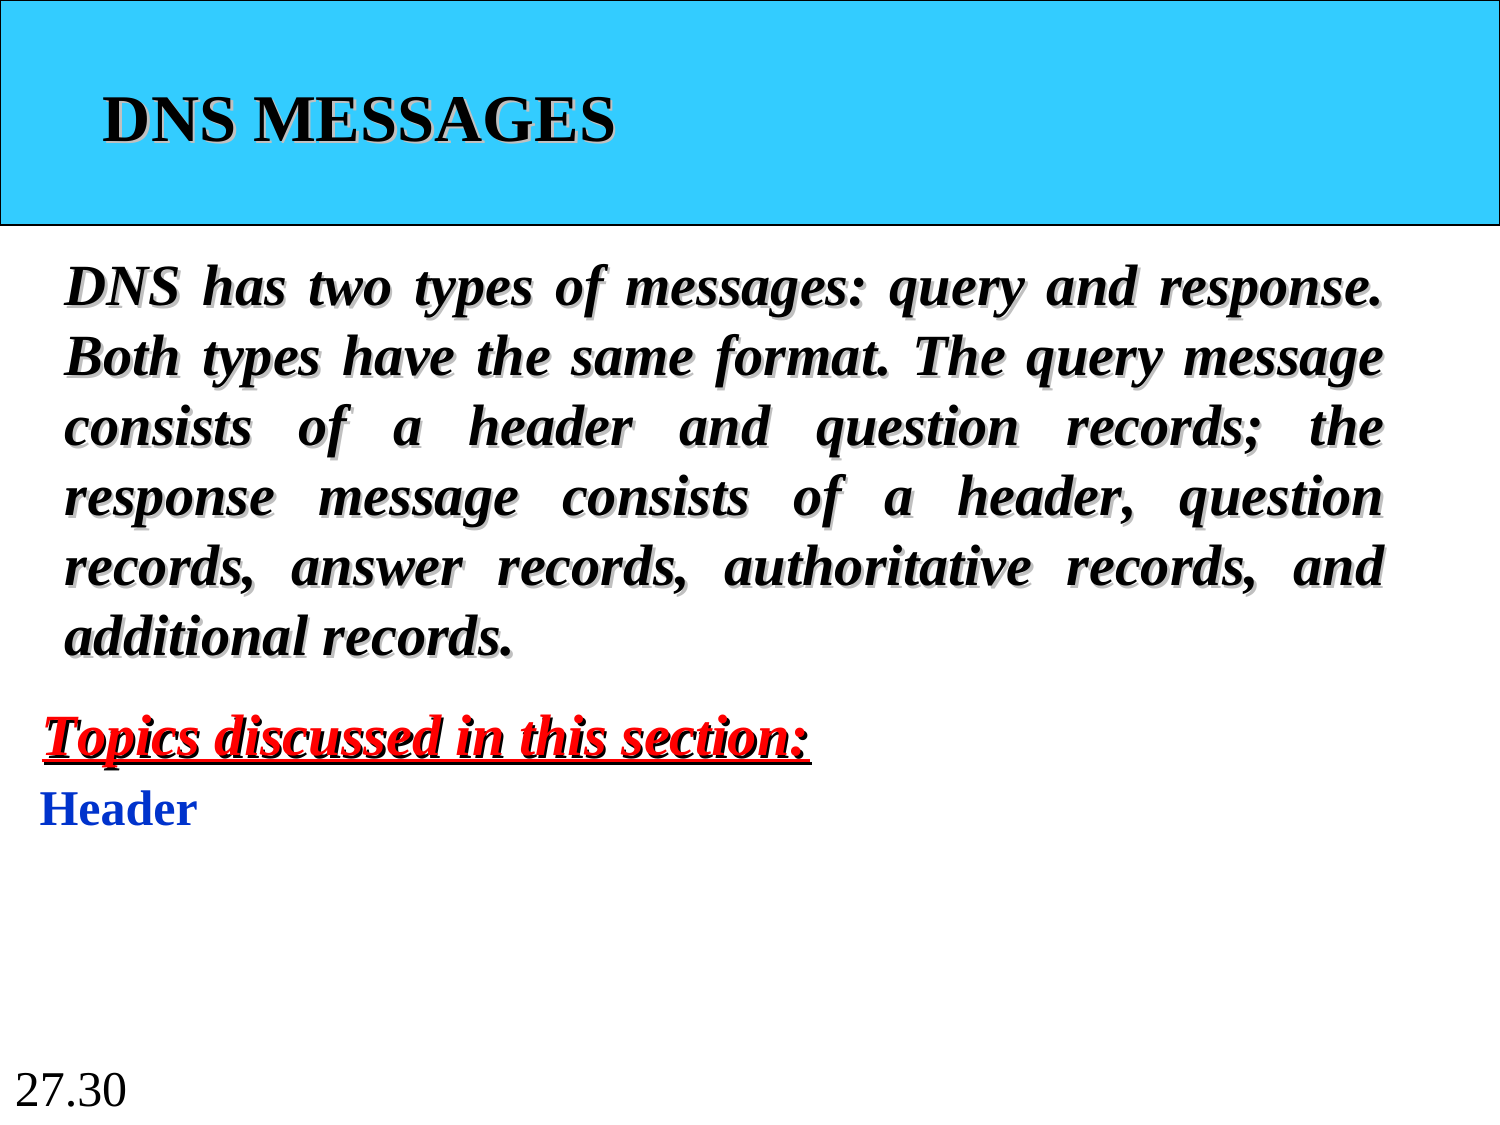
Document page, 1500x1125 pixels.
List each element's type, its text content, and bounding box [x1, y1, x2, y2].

text_box DNS has two types of messages: query and response. Both types have the same format. The query message consists of a header and question records; the response message consists of a header, question records, answer records, authoritative records, and additional records. [50, 239, 1401, 675]
text_box DNS MESSAGES [37, 66, 632, 163]
text_box Topics discussed in this section: [26, 689, 825, 776]
text_box Header [24, 767, 1125, 844]
text_box [0, 0, 1500, 225]
